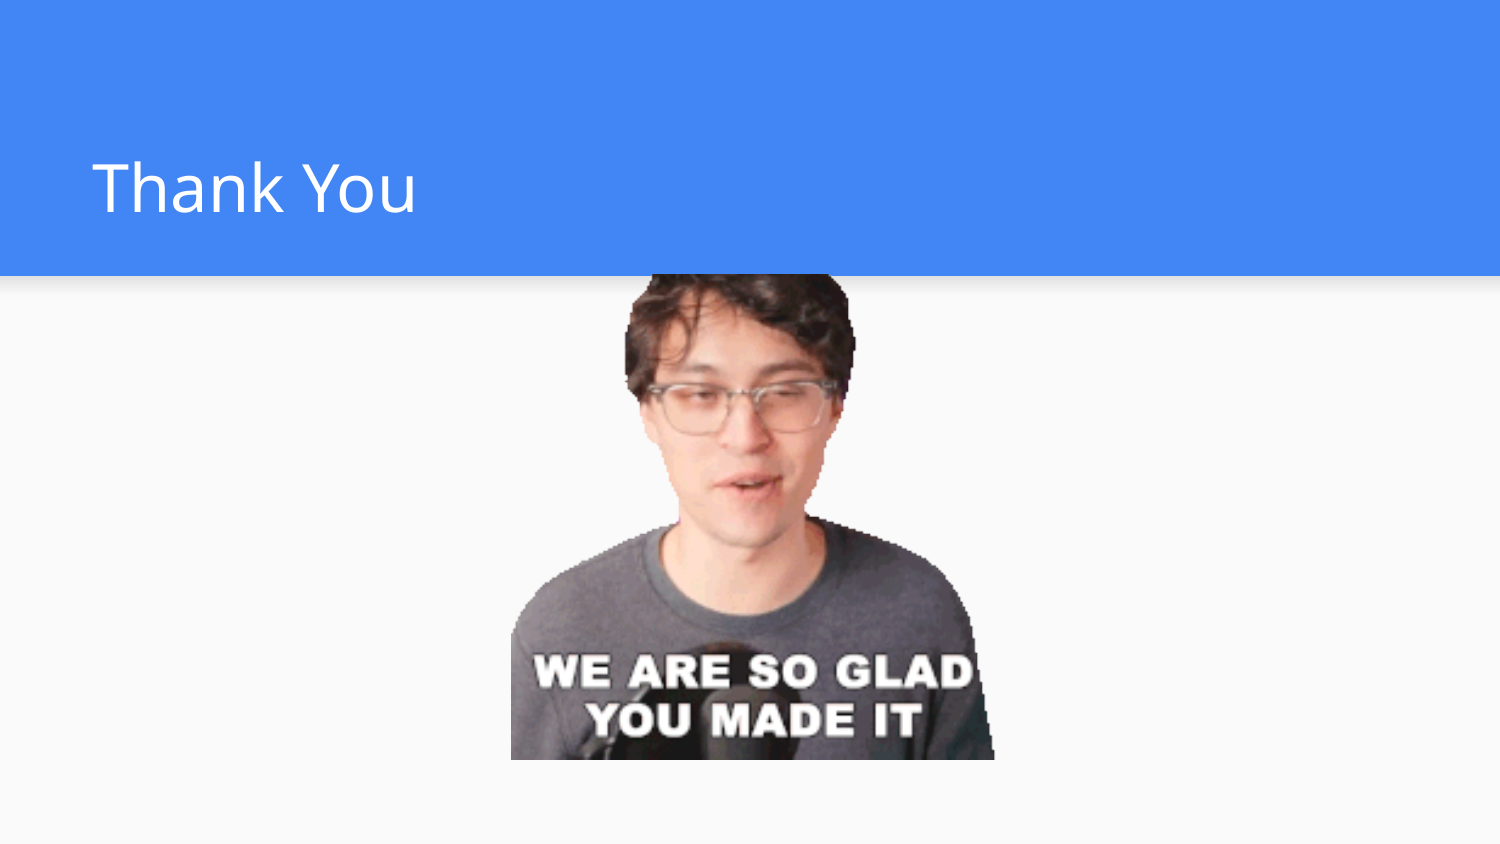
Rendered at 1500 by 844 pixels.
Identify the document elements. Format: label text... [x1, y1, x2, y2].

title Thank You [77, 121, 1427, 248]
picture [511, 274, 998, 760]
